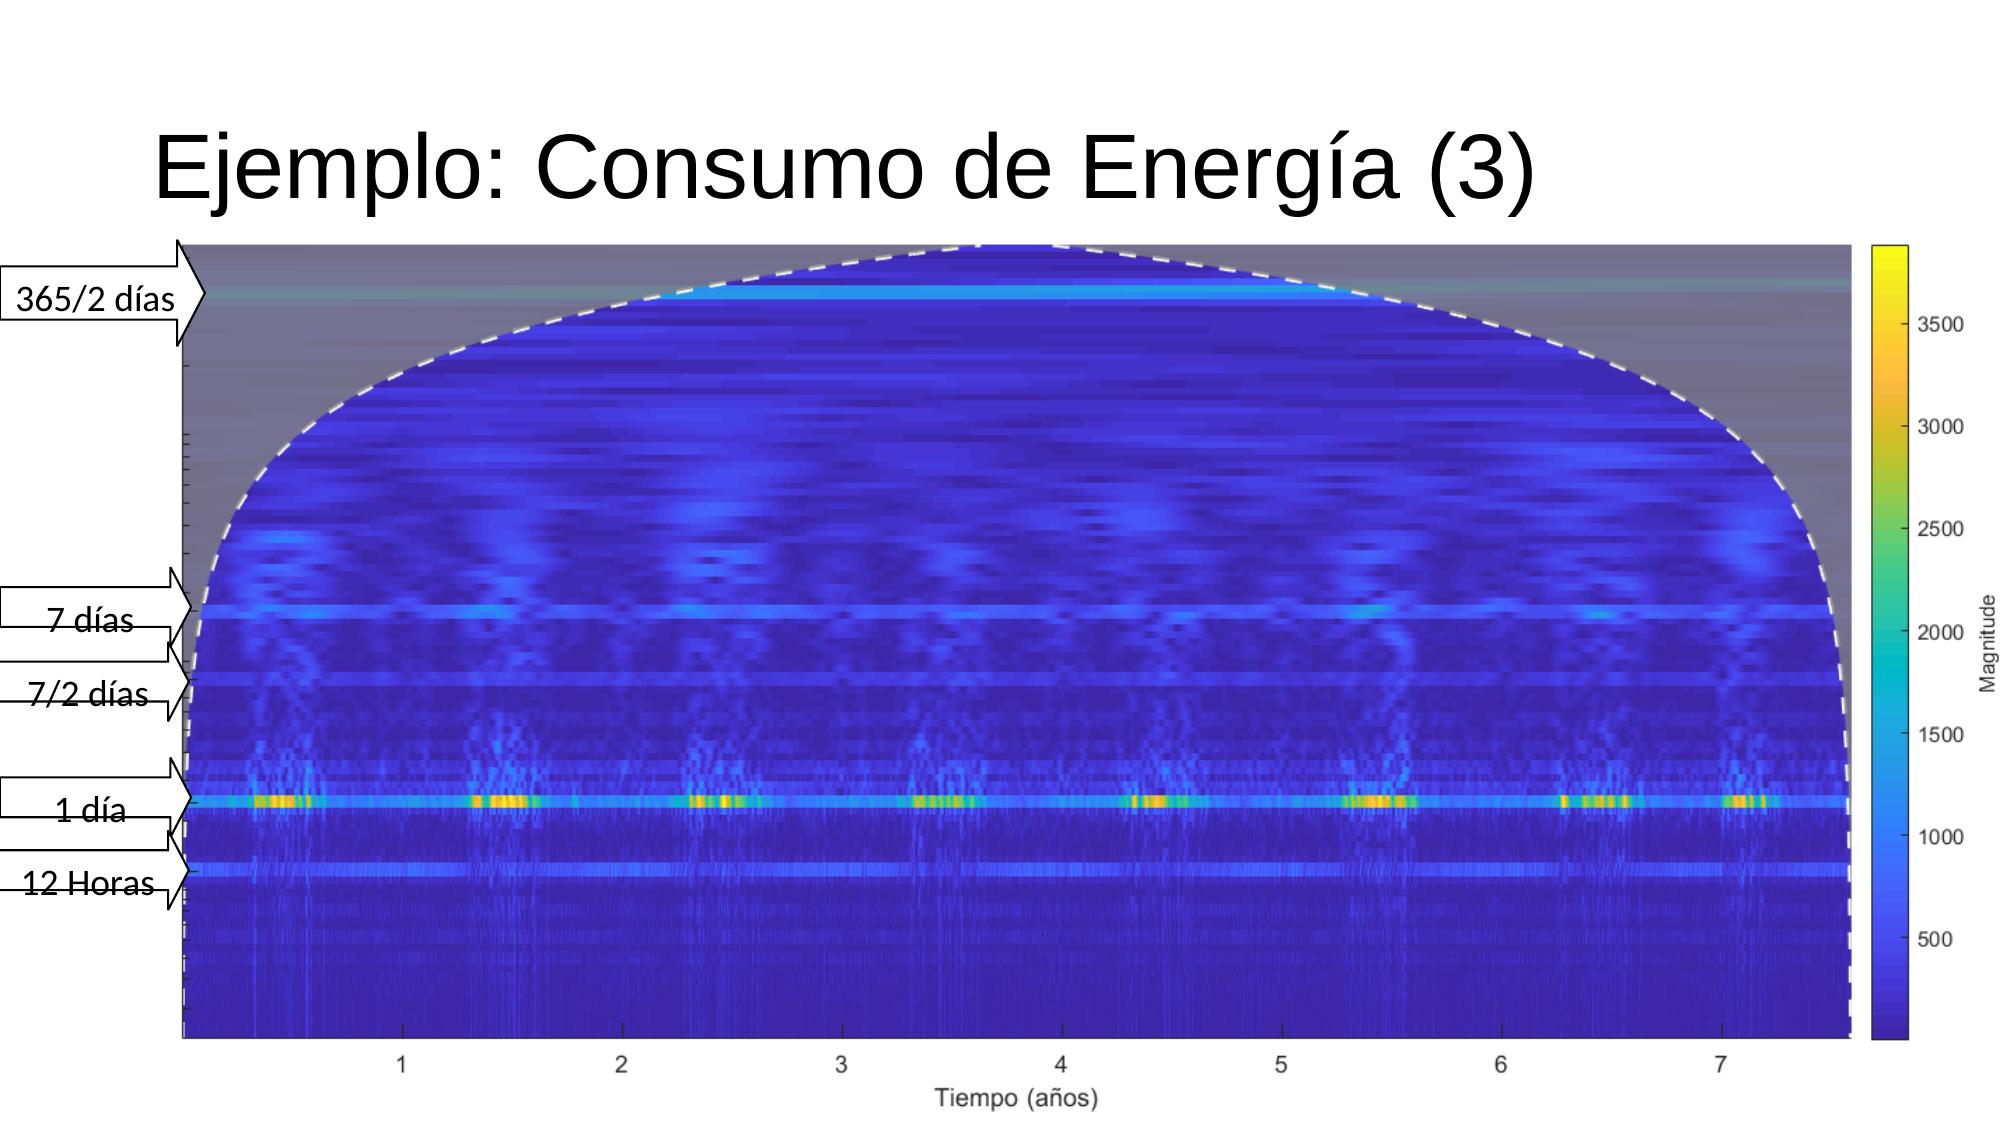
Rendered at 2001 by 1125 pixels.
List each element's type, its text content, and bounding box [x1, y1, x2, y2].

title Ejemplo: Consumo de Energía (3) [137, 59, 1863, 266]
picture [176, 244, 2000, 1125]
text_box 1 día [0, 757, 192, 835]
text_box 7/2 días [0, 641, 189, 722]
text_box 12 Horas [0, 830, 189, 910]
text_box 1 día [86, 806, 95, 818]
text_box 365/2 días [0, 239, 205, 347]
text_box 7 días [0, 567, 192, 646]
